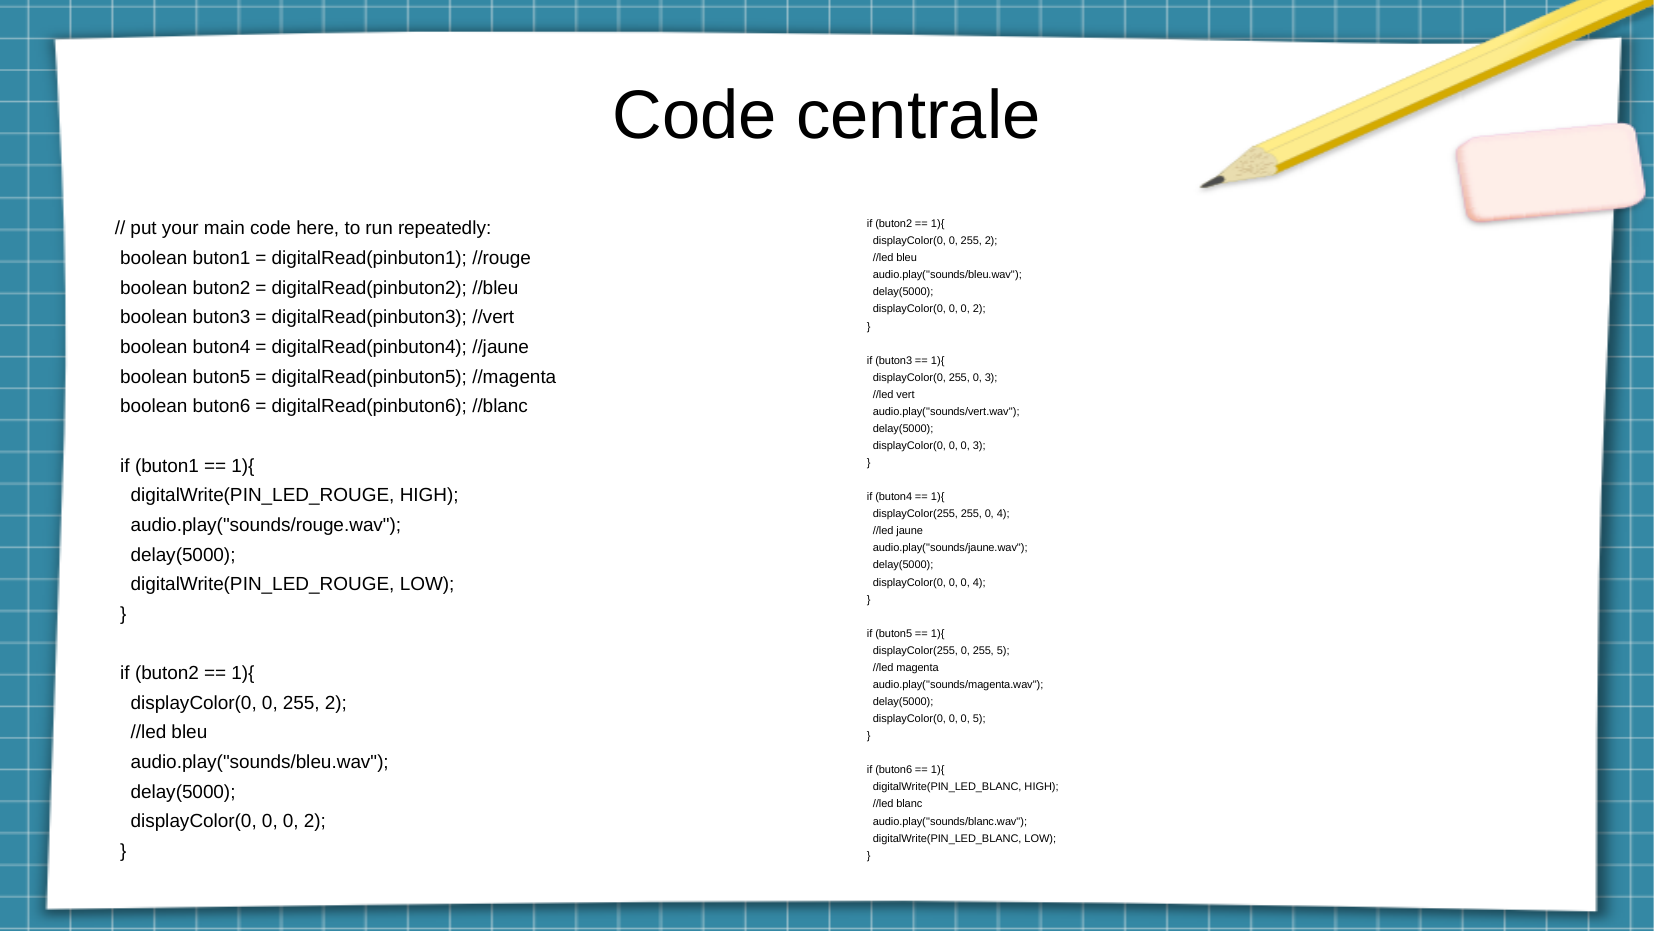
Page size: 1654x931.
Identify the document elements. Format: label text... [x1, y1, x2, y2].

title Code centrale [82, 37, 1571, 193]
list // put your main code here, to run repeatedly: boolean buton1 = digitalRead(pinbuton1); //rouge boolean buton2 = digitalRead(pinbuton2); //bleu boolean buton3 = digitalRead(pinbuton3); //vert boolean buton4 = digitalRead(pinbuton4); //jaune boolean buton5 = digitalRead(pinbuton5); //magenta boolean buton6 = digitalRead(pinbuton6); //blanc if (buton1 == 1){ digitalWrite(PIN_LED_ROUGE, HIGH); audio.play("sounds/rouge.wav"); delay(5000); digitalWrite(PIN_LED_ROUGE, LOW); } if (buton2 == 1){ displayColor(0, 0, 255, 2); //led bleu audio.play("sounds/bleu.wav"); delay(5000); displayColor(0, 0, 0, 2); } [82, 217, 809, 863]
list if (buton2 == 1){ displayColor(0, 0, 255, 2); //led bleu audio.play("sounds/bleu.wav"); delay(5000); displayColor(0, 0, 0, 2); } if (buton3 == 1){ displayColor(0, 255, 0, 3); //led vert audio.play("sounds/vert.wav"); delay(5000); displayColor(0, 0, 0, 3); } if (buton4 == 1){ displayColor(255, 255, 0, 4); //led jaune audio.play("sounds/jaune.wav"); delay(5000); displayColor(0, 0, 0, 4); } if (buton5 == 1){ displayColor(255, 0, 255, 5); //led magenta audio.play("sounds/magenta.wav"); delay(5000); displayColor(0, 0, 0, 5); } if (buton6 == 1){ digitalWrite(PIN_LED_BLANC, HIGH); //led blanc audio.play("sounds/blanc.wav"); digitalWrite(PIN_LED_BLANC, LOW); } [845, 217, 1572, 886]
picture [0, 0, 1654, 931]
